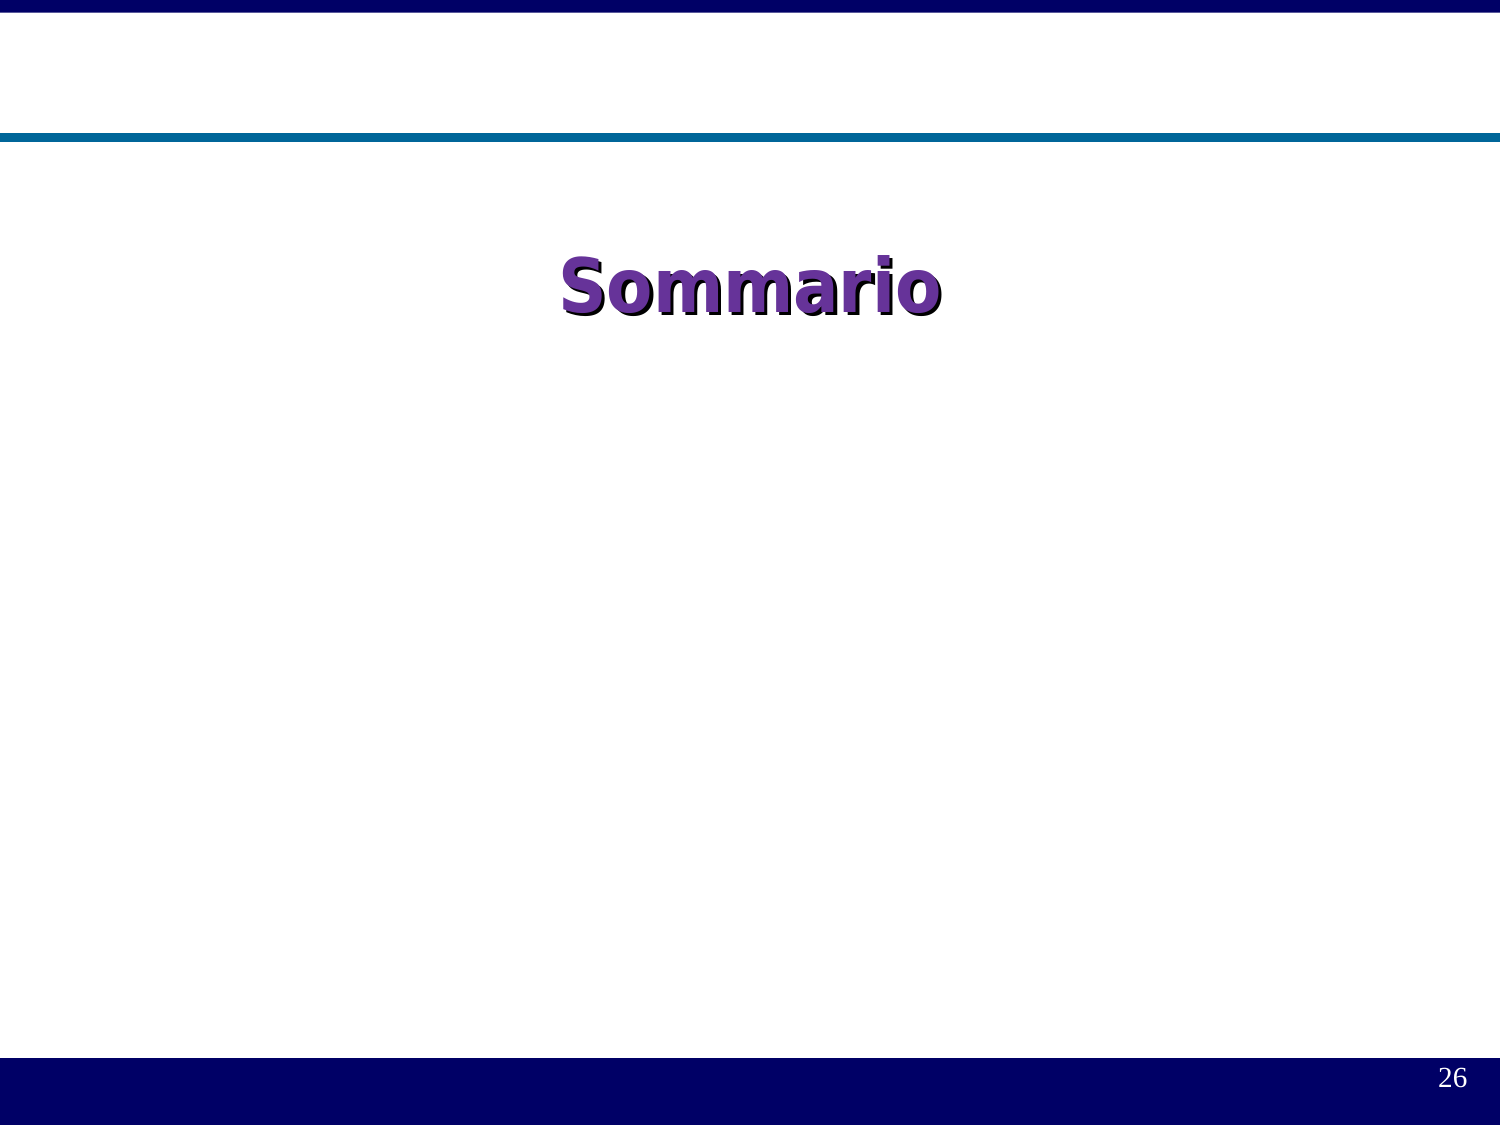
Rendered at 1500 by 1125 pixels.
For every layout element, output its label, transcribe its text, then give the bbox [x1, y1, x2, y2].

subtitle Sommario [30, 0, 1471, 580]
